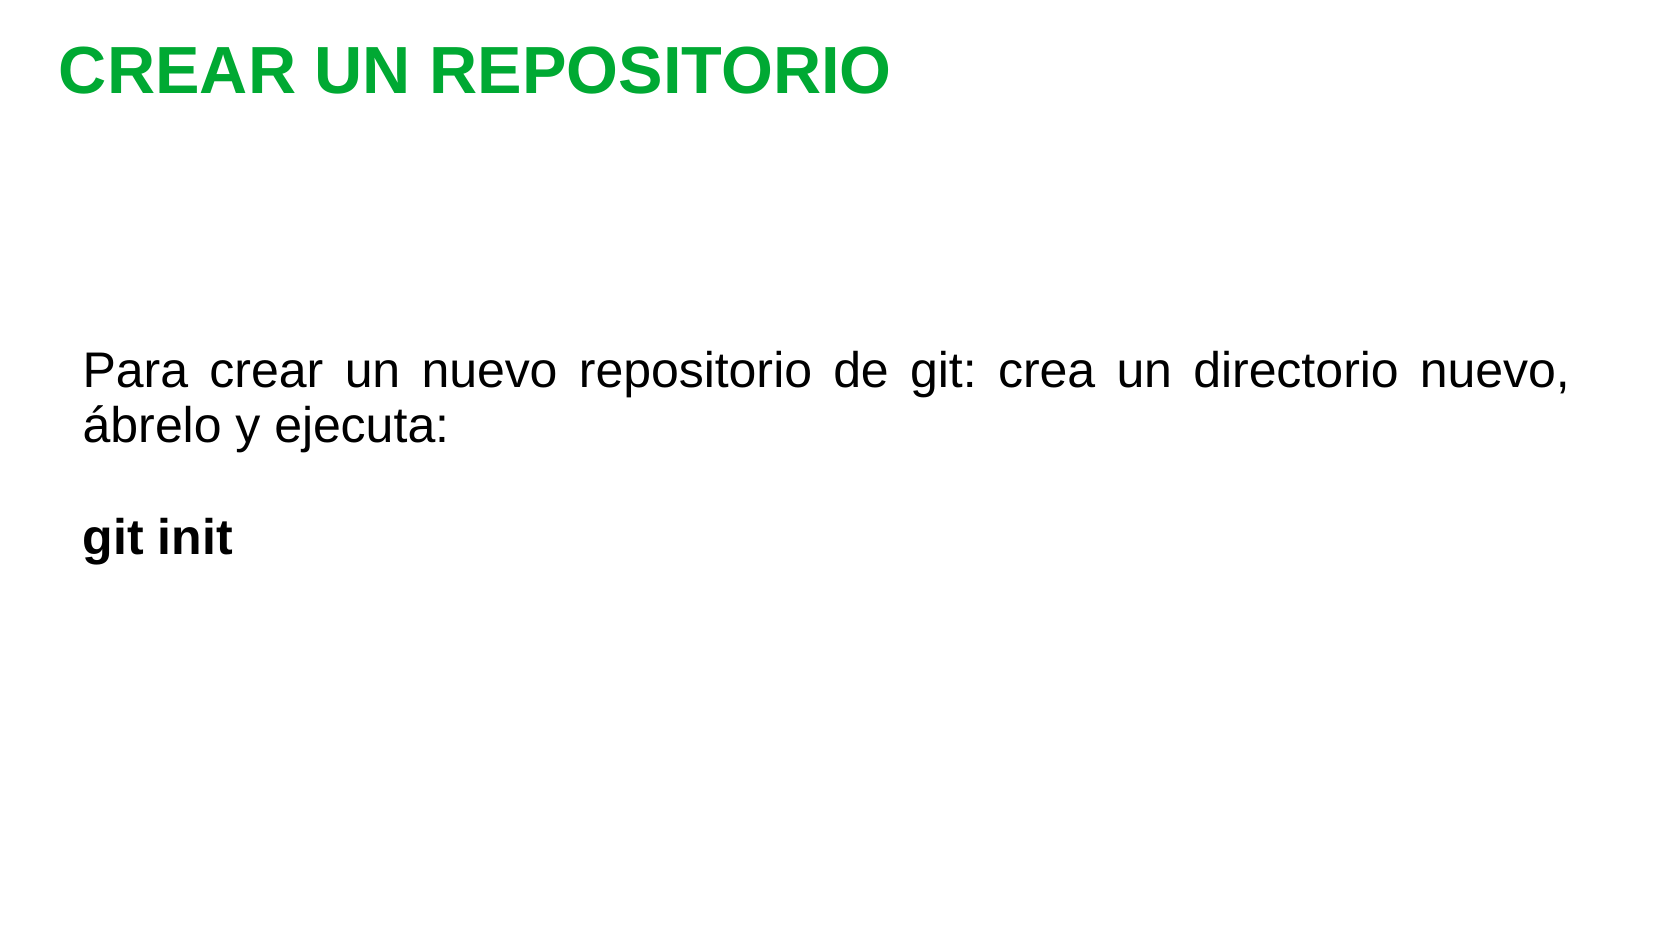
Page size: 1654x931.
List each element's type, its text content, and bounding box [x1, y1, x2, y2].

subtitle Para crear un nuevo repositorio de git: crea un directorio nuevo, ábrelo y ejecuta: git init [82, 118, 1571, 788]
title CREAR UN REPOSITORIO [59, 24, 1548, 118]
